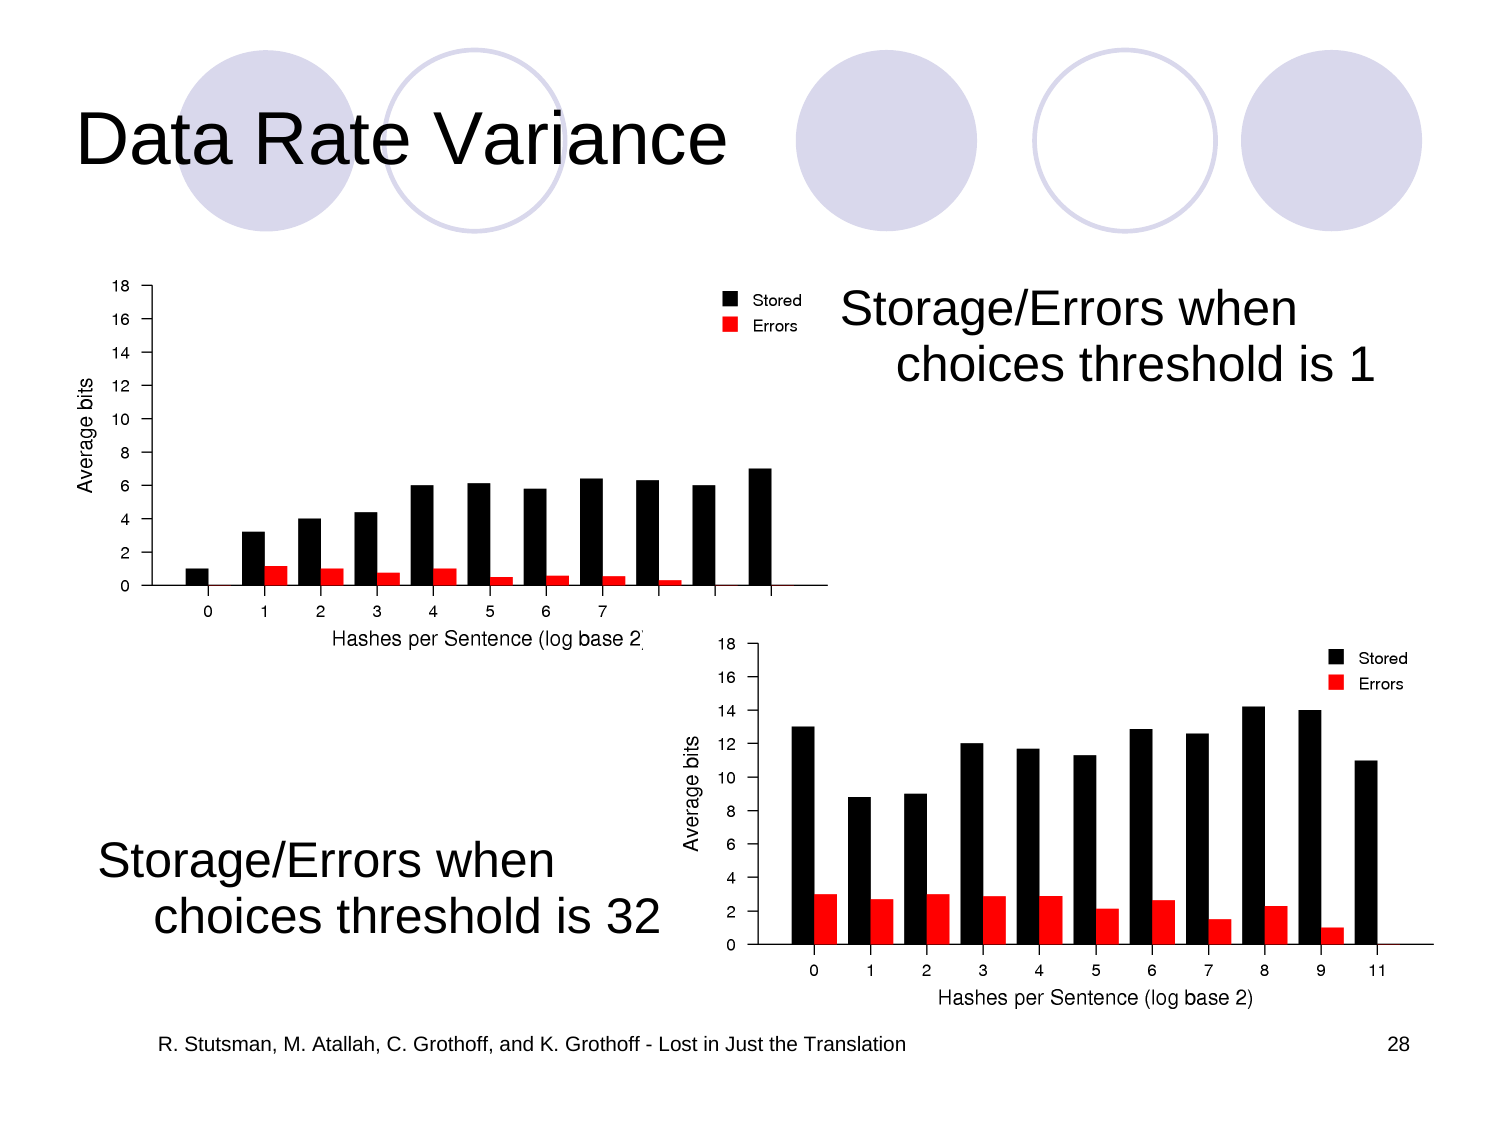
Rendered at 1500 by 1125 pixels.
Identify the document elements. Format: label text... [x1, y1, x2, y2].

text_box Storage/Errors when choices threshold is 1 [825, 273, 1392, 413]
picture [37, 241, 1463, 1034]
text_box Storage/Errors when choices threshold is 32 [82, 825, 677, 964]
title Data Rate Variance [75, 45, 1426, 233]
